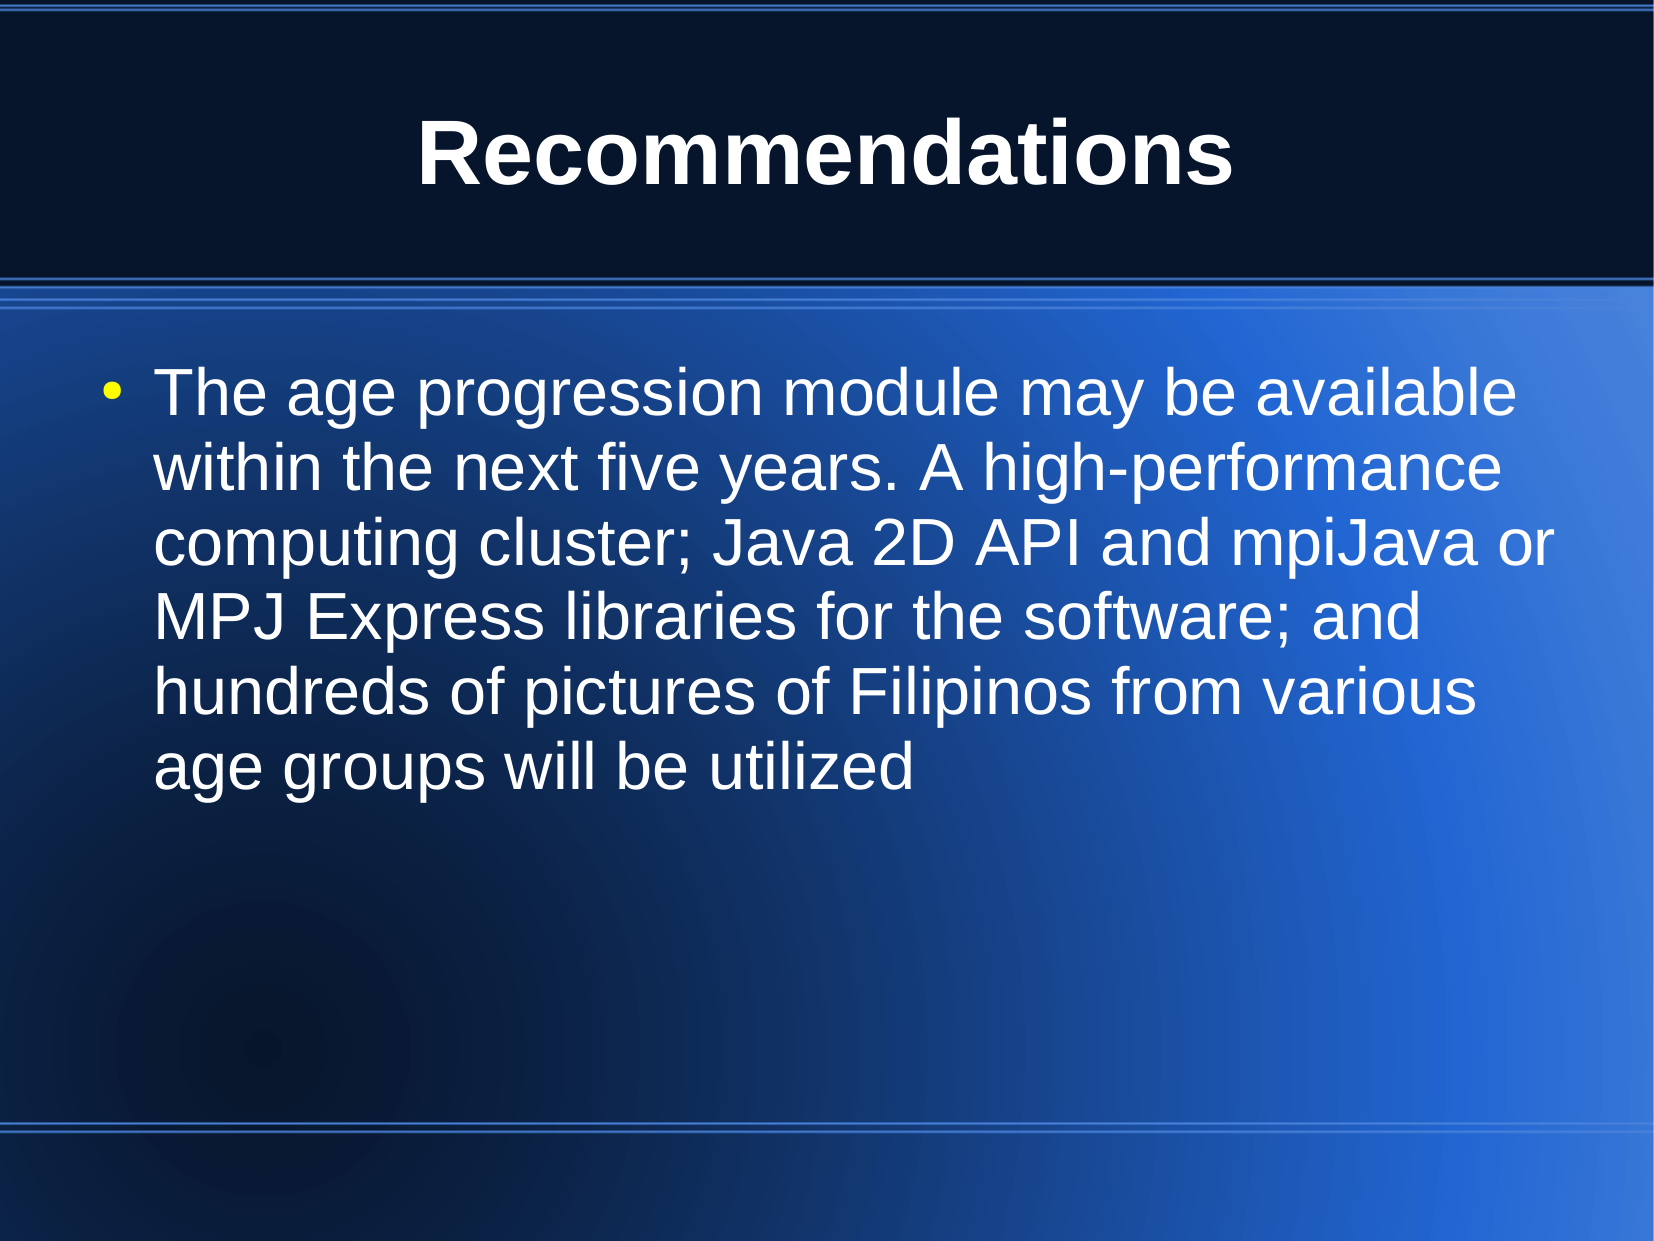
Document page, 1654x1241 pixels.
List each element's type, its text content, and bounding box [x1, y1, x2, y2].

picture [0, 0, 1654, 1241]
title Recommendations [82, 49, 1571, 257]
list The age progression module may be available within the next five years. A high-performance computing cluster; Java 2D API and mpiJava or MPJ Express libraries for the software; and hundreds of pictures of Filipinos from various age groups will be utilized [82, 355, 1571, 1058]
